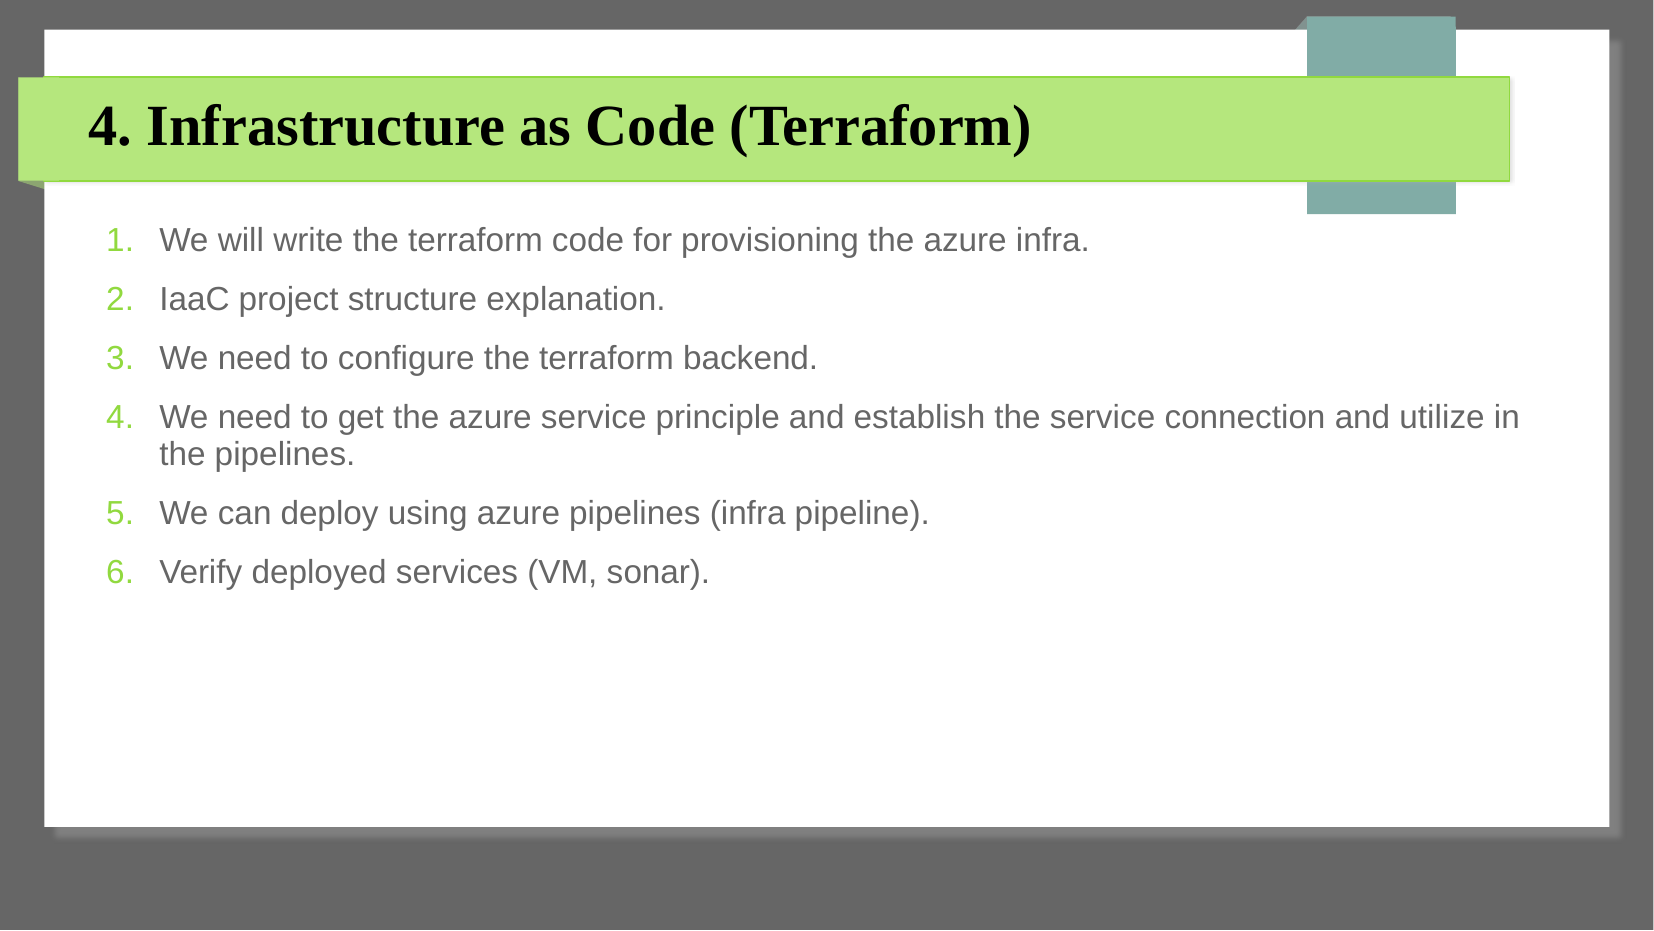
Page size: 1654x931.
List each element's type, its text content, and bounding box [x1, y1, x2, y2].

list We will write the terraform code for provisioning the azure infra. IaaC project structure explanation. We need to configure the terraform backend. We need to get the azure service principle and establish the service connection and utilize in the pipelines. We can deploy using azure pipelines (infra pipeline). Verify deployed services (VM, sonar). [88, 221, 1565, 813]
title 4. Infrastructure as Code (Terraform) [88, 73, 1506, 178]
